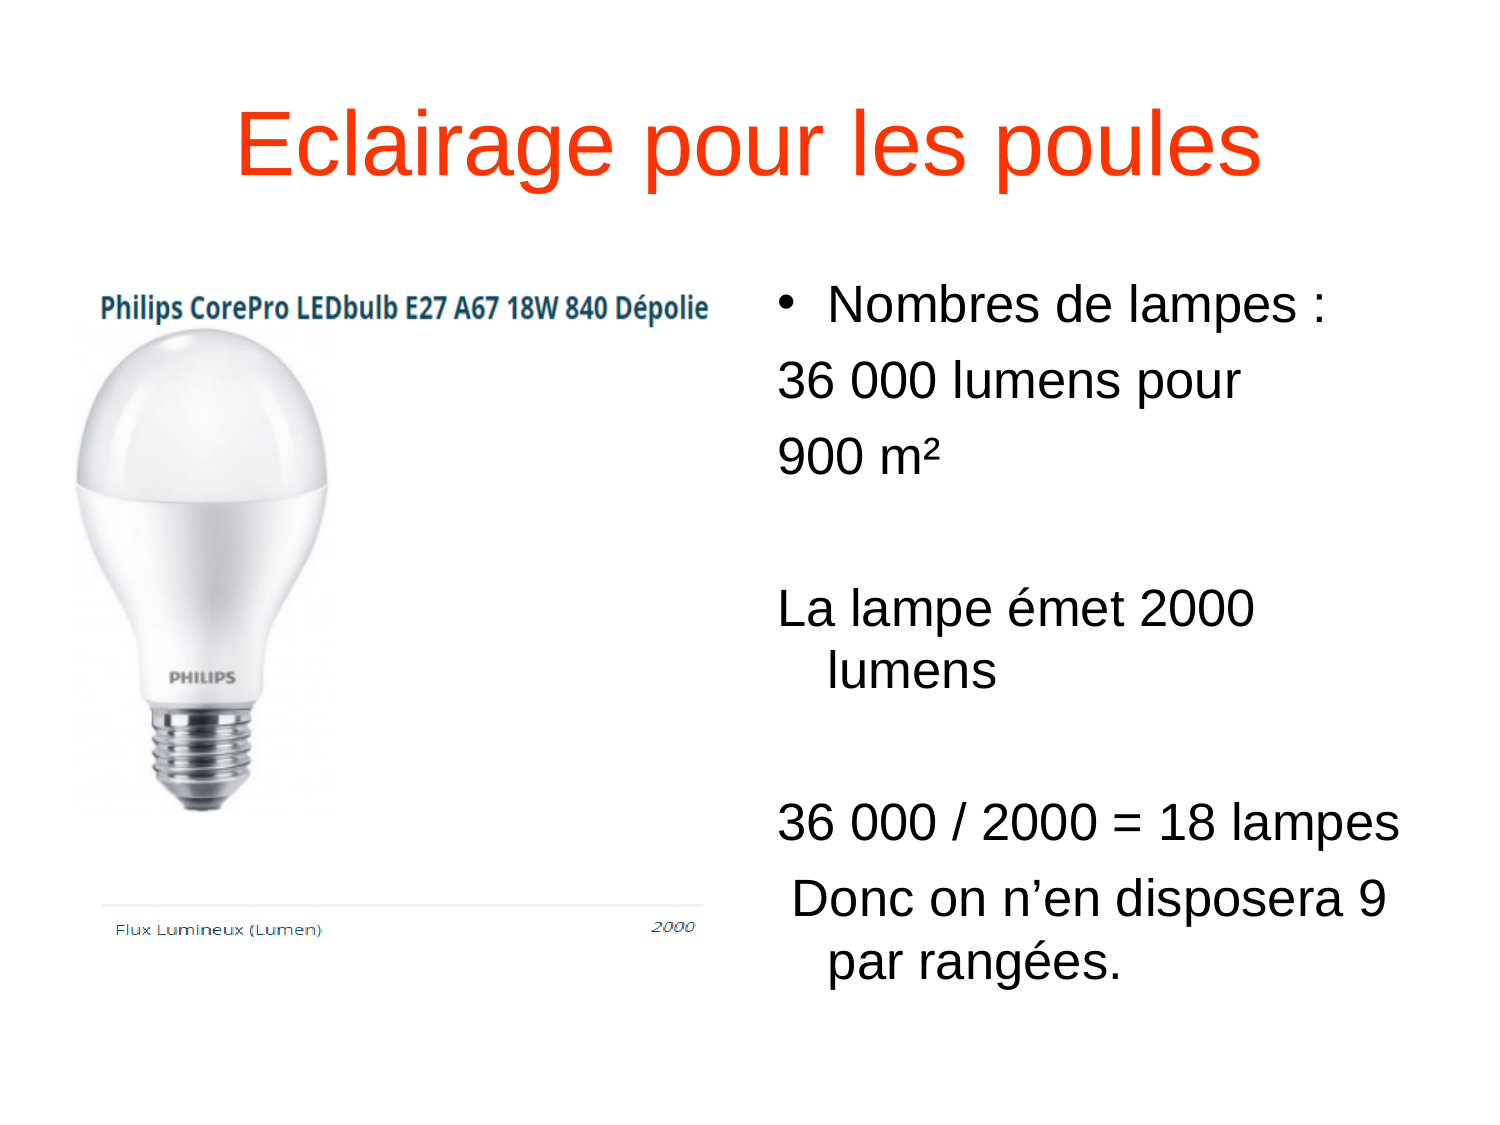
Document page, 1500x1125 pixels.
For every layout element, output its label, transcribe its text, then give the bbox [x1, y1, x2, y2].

list Nombres de lampes : 36 000 lumens pour 900 m² La lampe émet 2000 lumens 36 000 / 2000 = 18 lampes Donc on n’en disposera 9 par rangées. [762, 262, 1426, 1005]
title Eclairage pour les poules [75, 45, 1426, 233]
picture [72, 290, 715, 814]
picture [100, 904, 703, 948]
